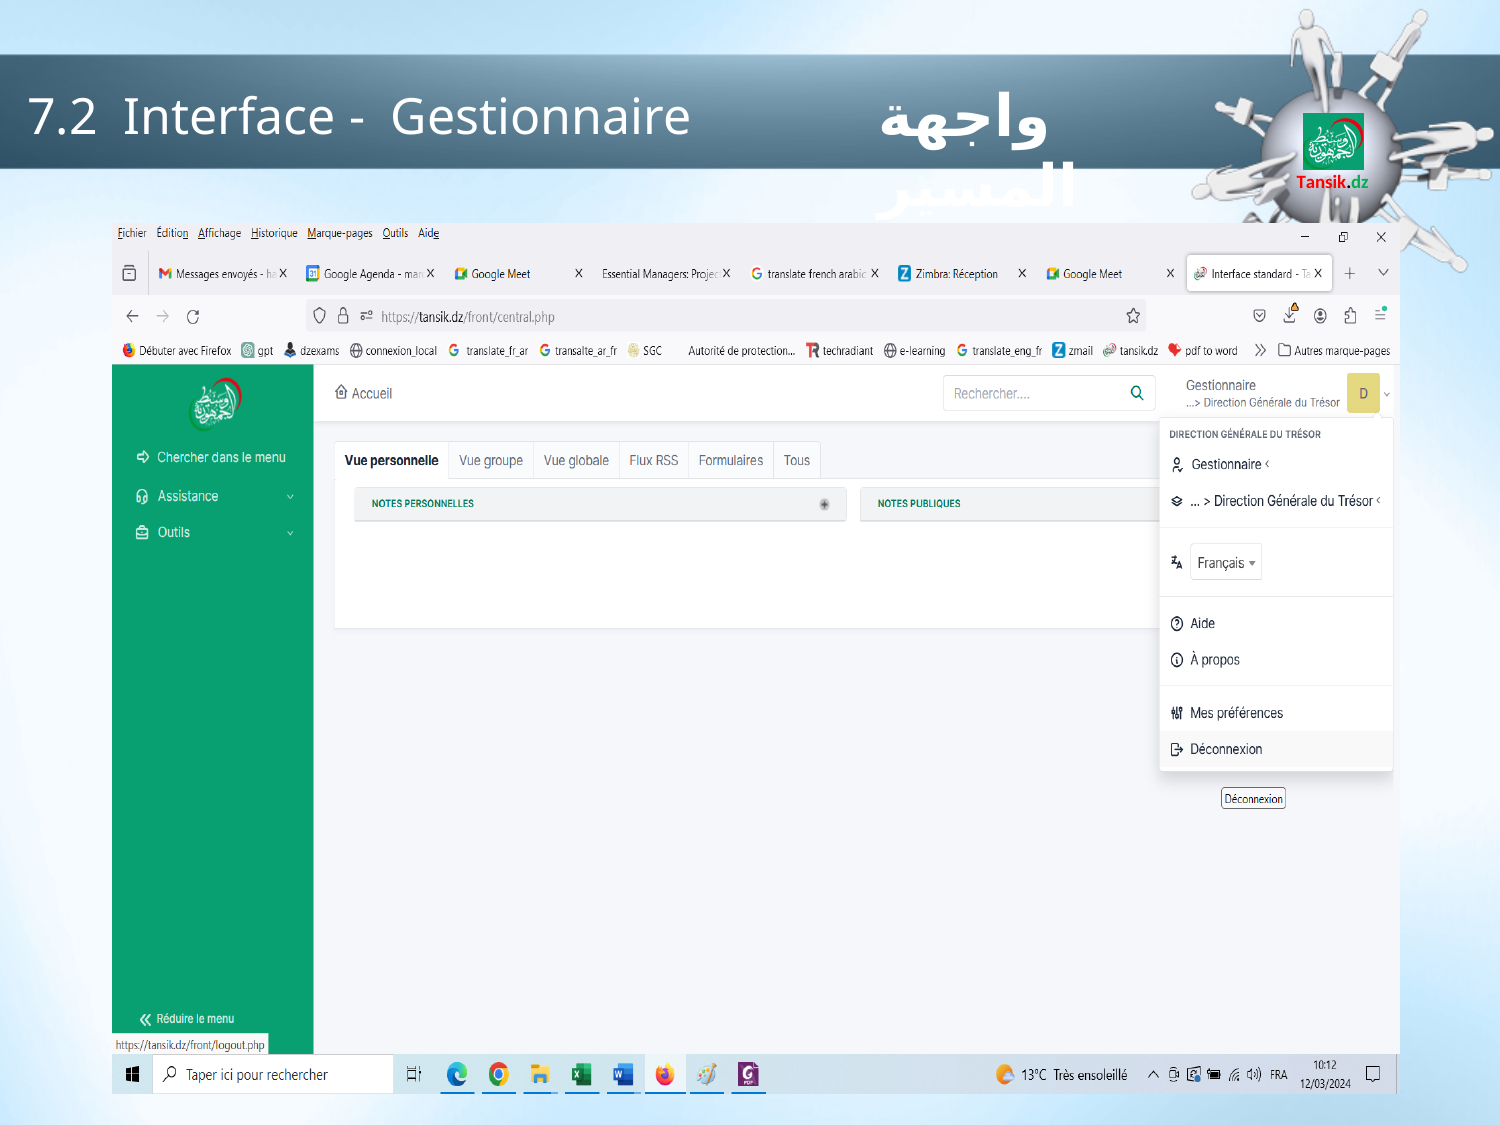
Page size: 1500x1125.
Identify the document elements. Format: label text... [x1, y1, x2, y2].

text_box واجهة المسير [863, 70, 1194, 154]
picture [112, 223, 1400, 1095]
picture [1303, 113, 1364, 161]
title 7.2 Interface - Gestionnaire [11, 55, 732, 173]
text_box Tansik.dz [1281, 161, 1386, 197]
